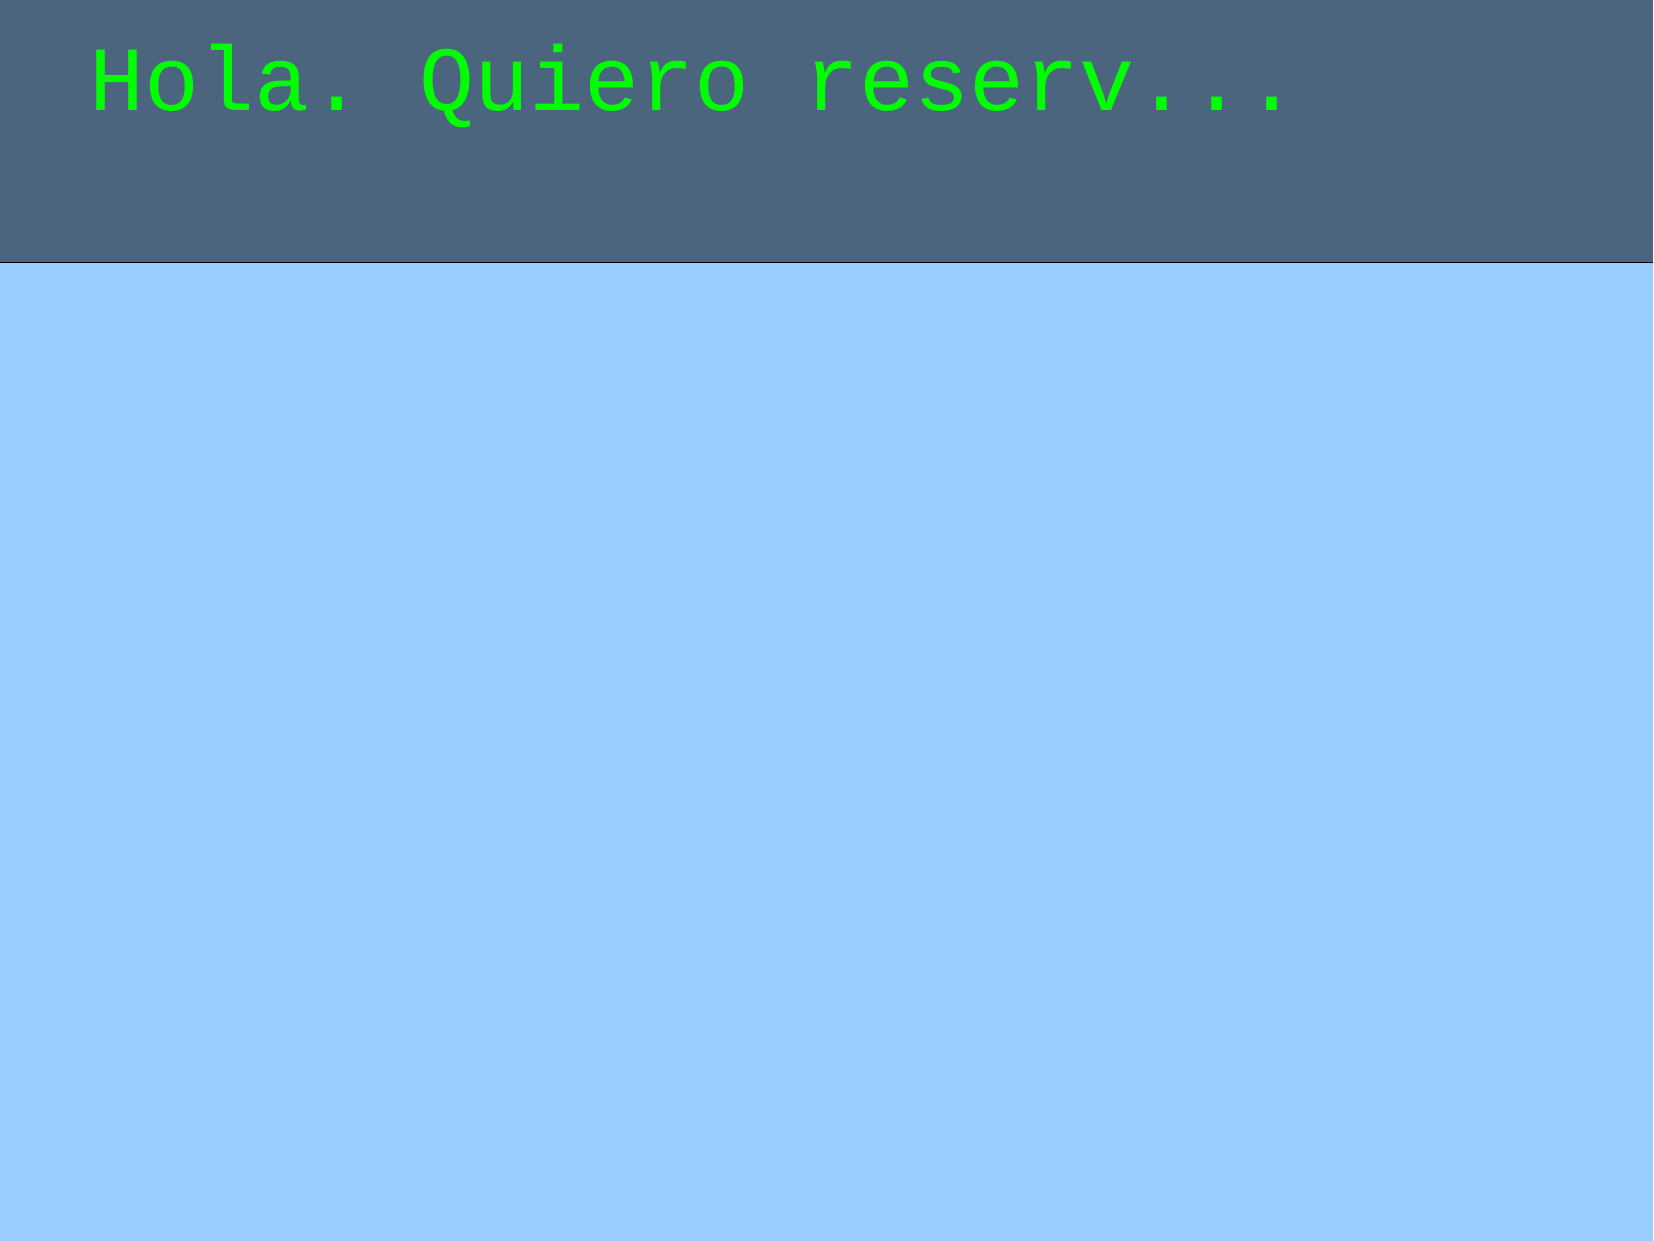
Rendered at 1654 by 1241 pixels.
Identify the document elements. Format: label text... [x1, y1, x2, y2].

text_box Hola. Quiero reserv... [75, 26, 1315, 146]
text_box [0, 0, 1653, 263]
